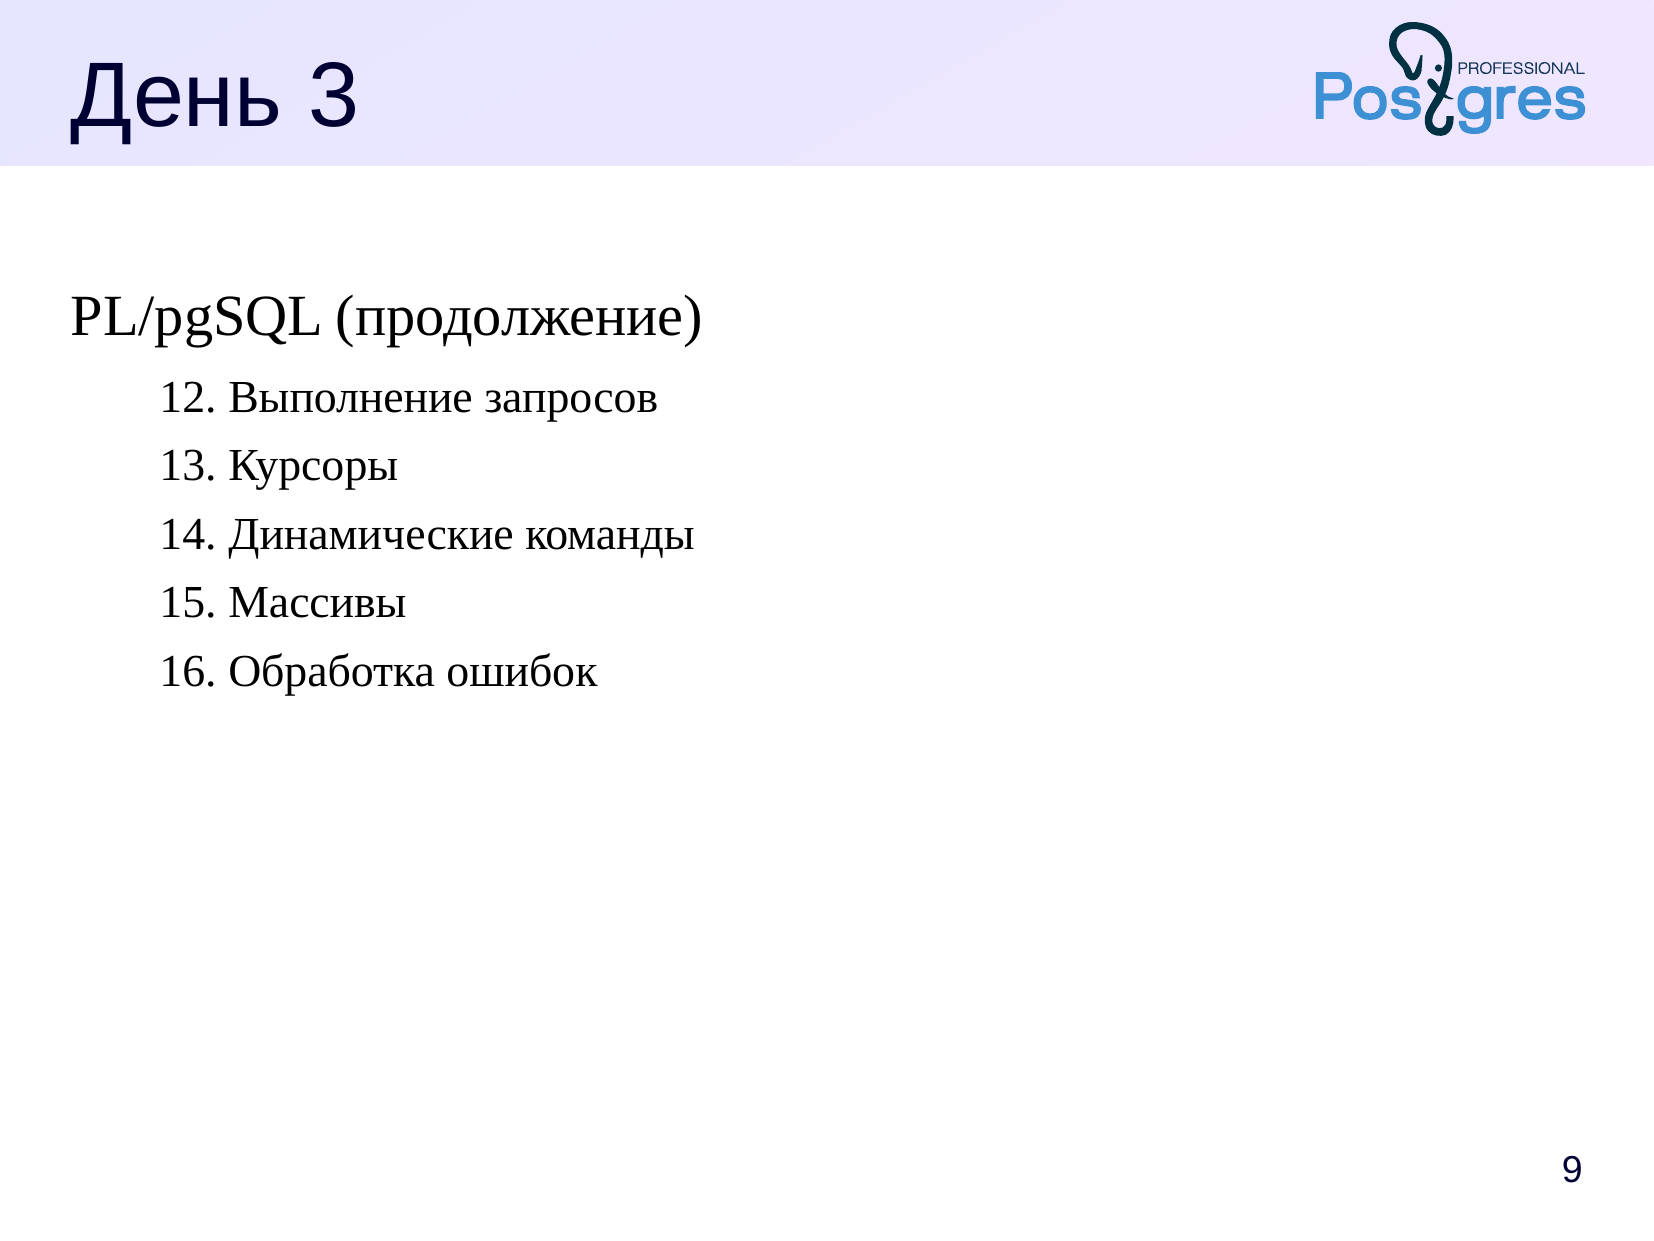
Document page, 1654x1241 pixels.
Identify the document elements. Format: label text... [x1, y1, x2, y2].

list PL/pgSQL (продолжение) 12. Выполнение запросов 13. Курсоры 14. Динамические команды 15. Массивы 16. Обработка ошибок [70, 283, 1583, 1134]
title День 3 [70, 43, 1241, 147]
